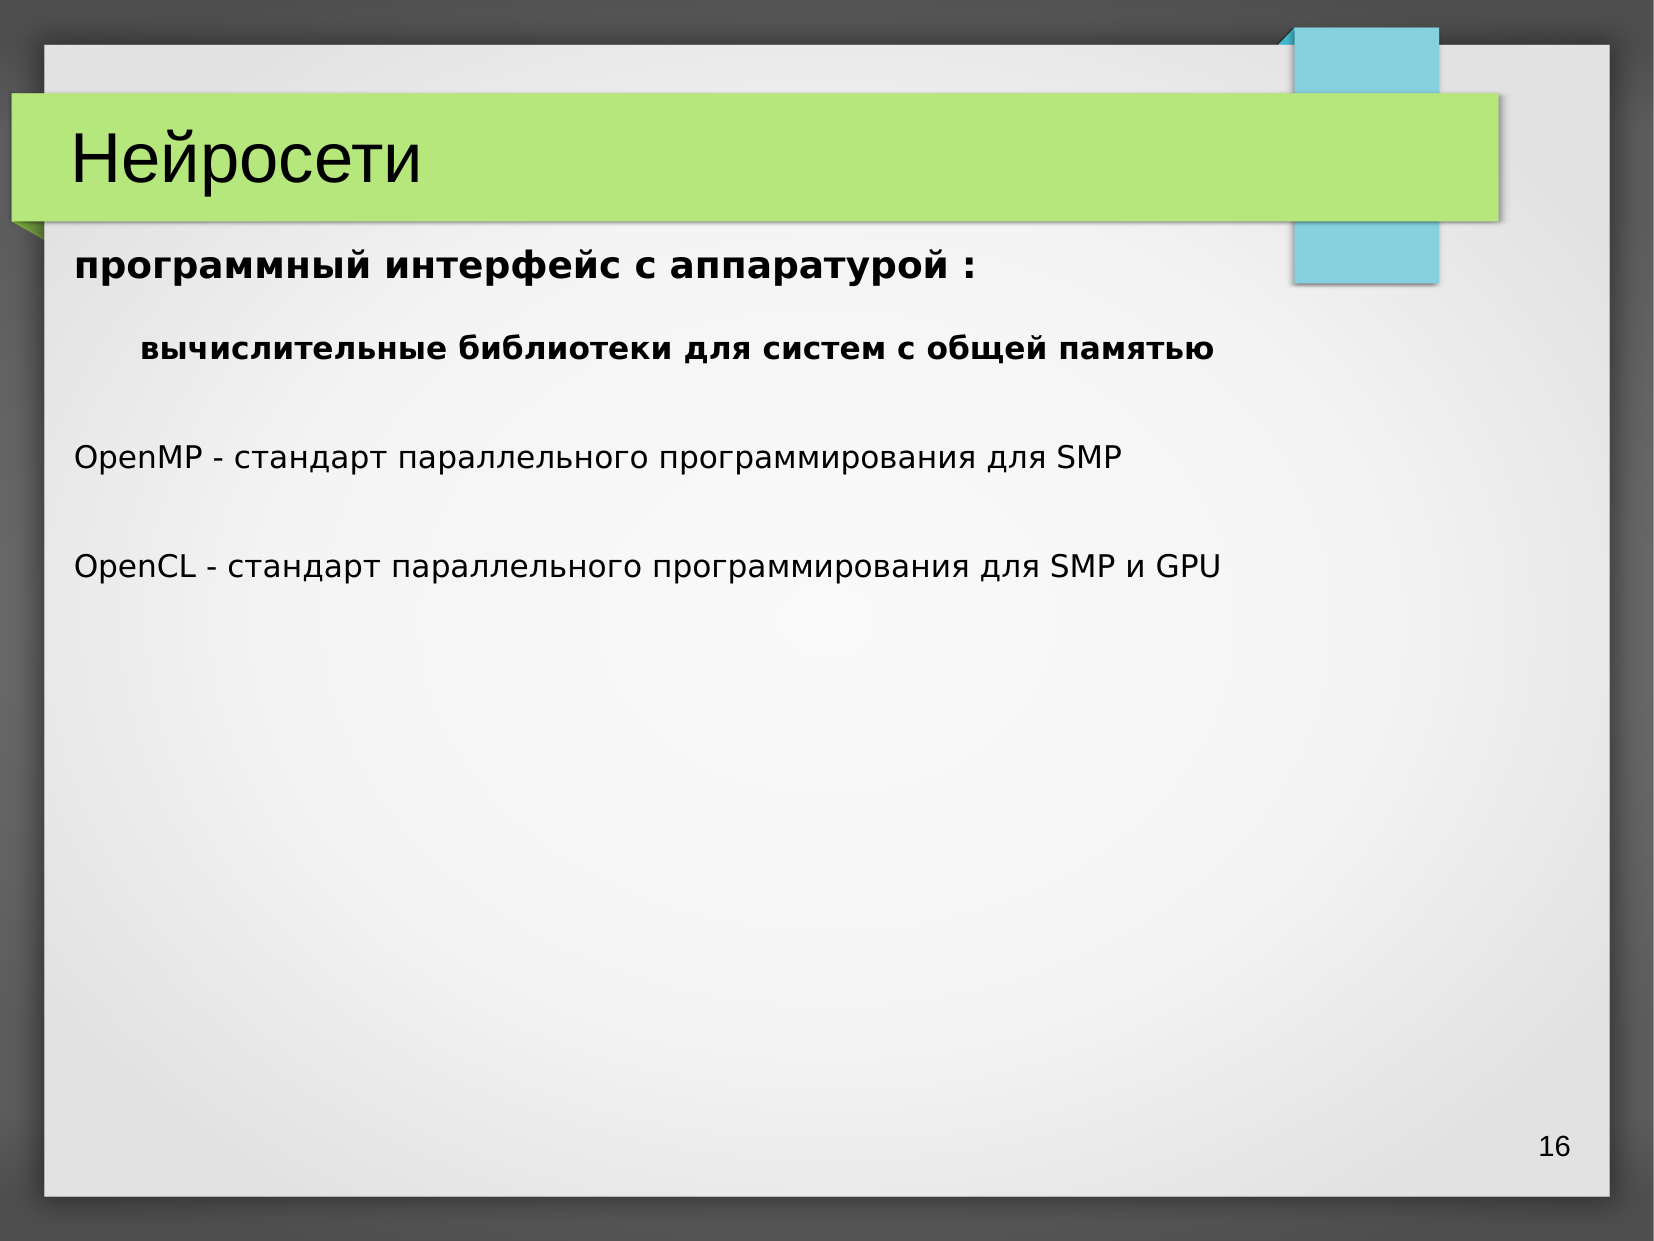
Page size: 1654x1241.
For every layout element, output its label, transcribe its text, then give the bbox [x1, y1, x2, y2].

title Нейросети [70, 118, 1205, 199]
text_box программный интерфейс с аппаратурой : вычислительные библиотеки для систем с общей памятью OpenMP - стандарт параллельного программирования для SMP OpenCL - стандарт параллельного программирования для SMP и GPU [59, 236, 1583, 810]
picture [0, 0, 1654, 1241]
